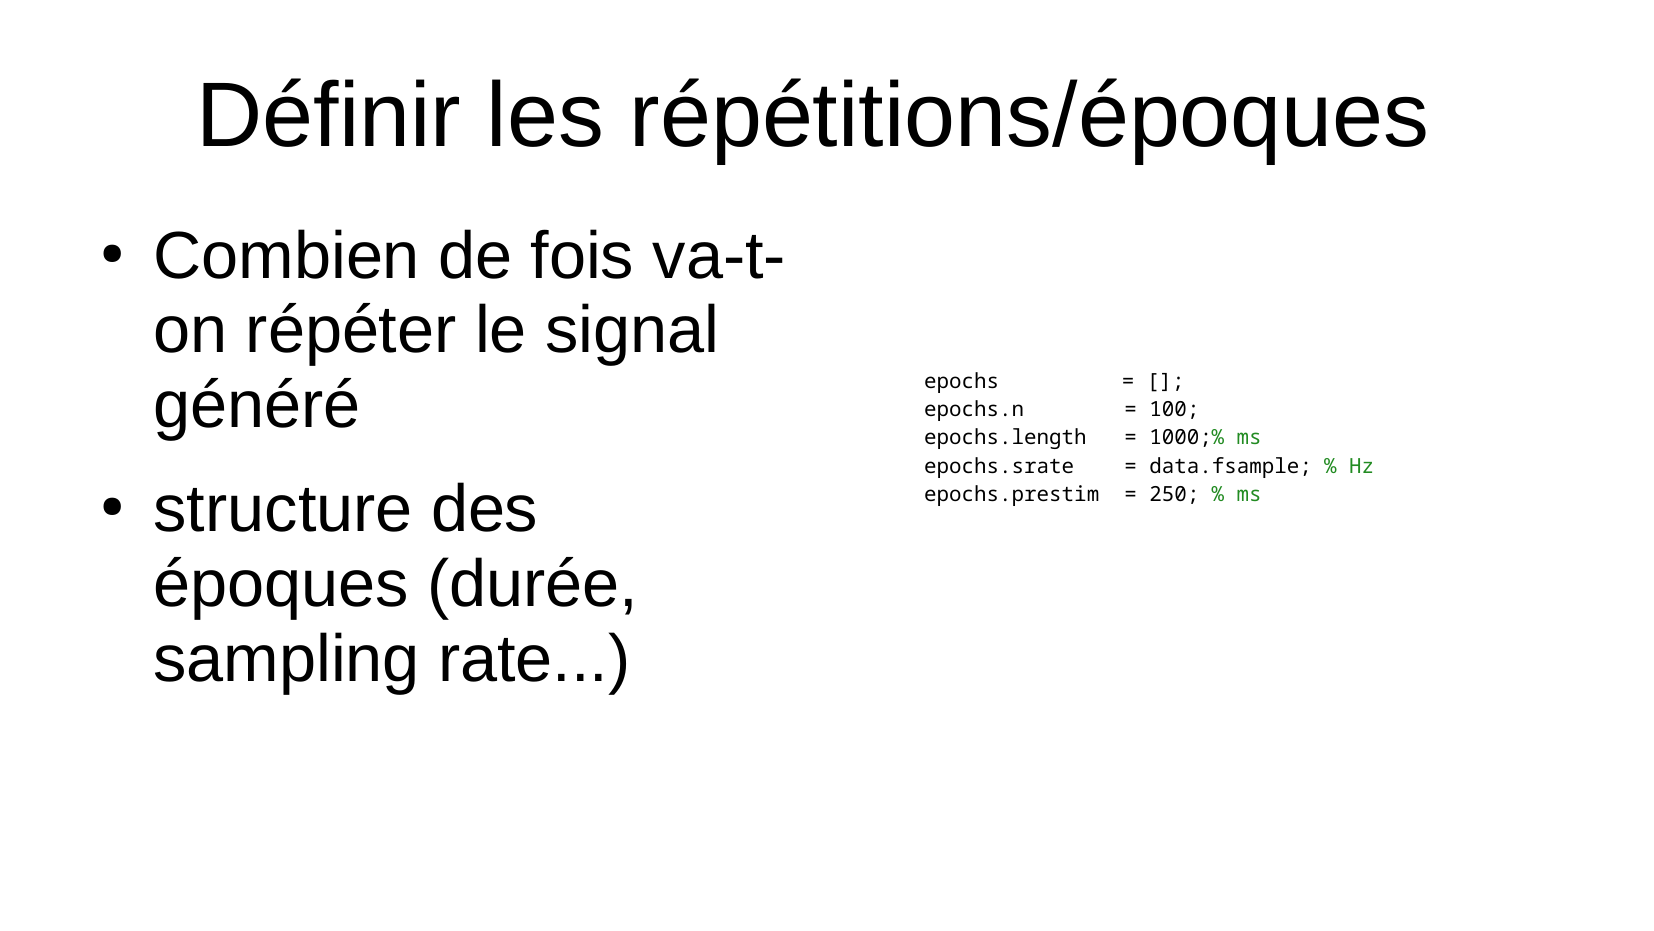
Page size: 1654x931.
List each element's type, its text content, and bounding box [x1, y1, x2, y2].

title Définir les répétitions/époques [82, 37, 1571, 193]
text_box epochs = []; epochs.n = 100; epochs.length = 1000;% ms epochs.srate = data.fsample; % Hz epochs.prestim = 250; % ms [909, 358, 1560, 544]
list Combien de fois va-t-on répéter le signal généré structure des époques (durée, sampling rate...) [82, 217, 809, 758]
